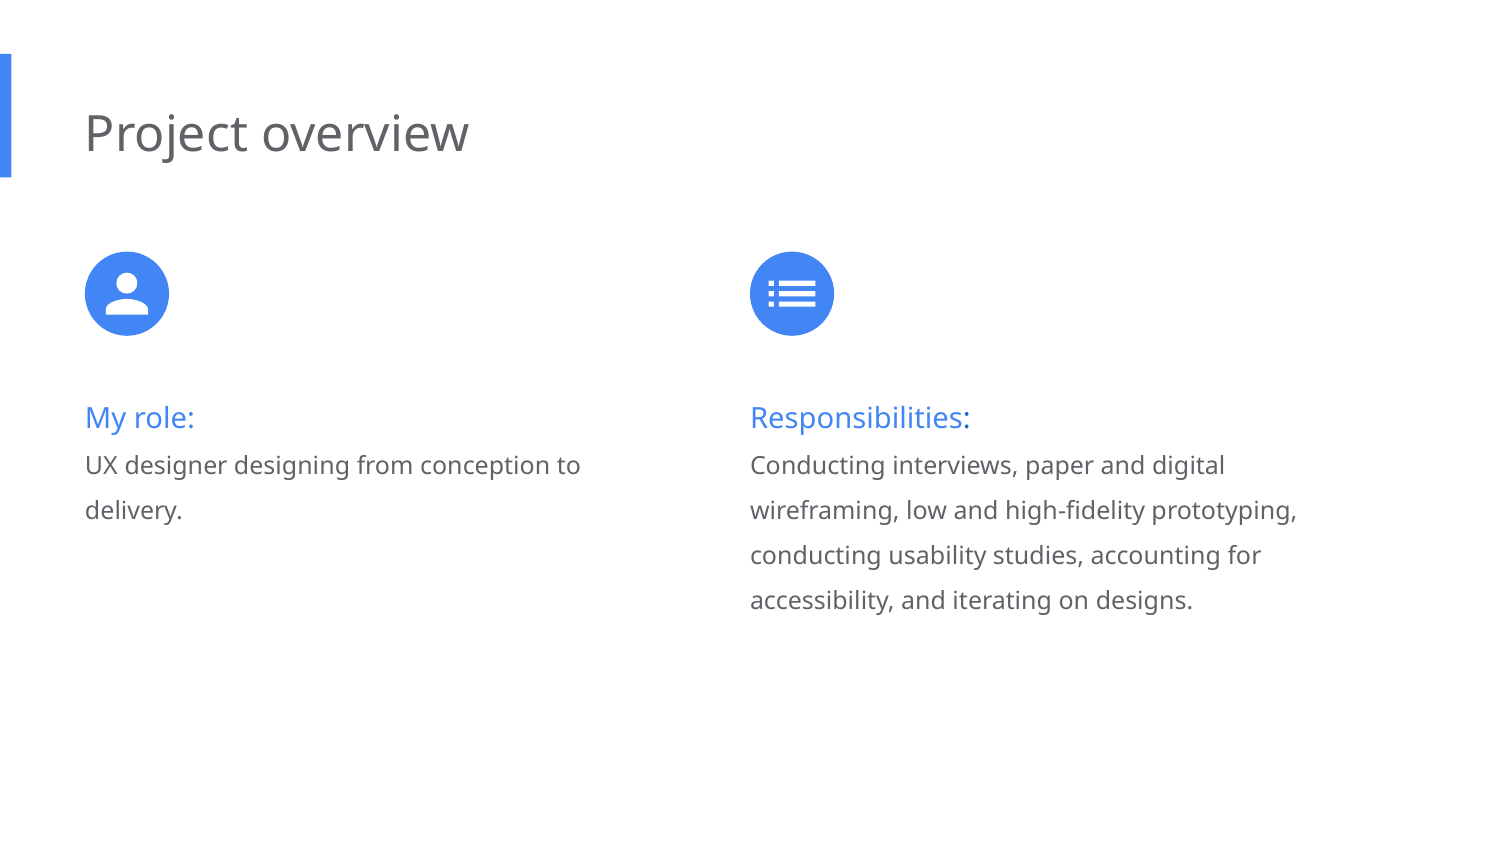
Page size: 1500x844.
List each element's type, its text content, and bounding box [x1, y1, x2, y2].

text_box My role: UX designer designing from conception to delivery. [84, 367, 651, 540]
text_box Responsibilities: Conducting interviews, paper and digital wireframing, low and high-fidelity prototyping, conducting usability studies, accounting for accessibility, and iterating on designs. [750, 367, 1316, 630]
text_box Project overview [84, 85, 1095, 177]
text_box [84, 251, 170, 336]
text_box [749, 251, 835, 336]
